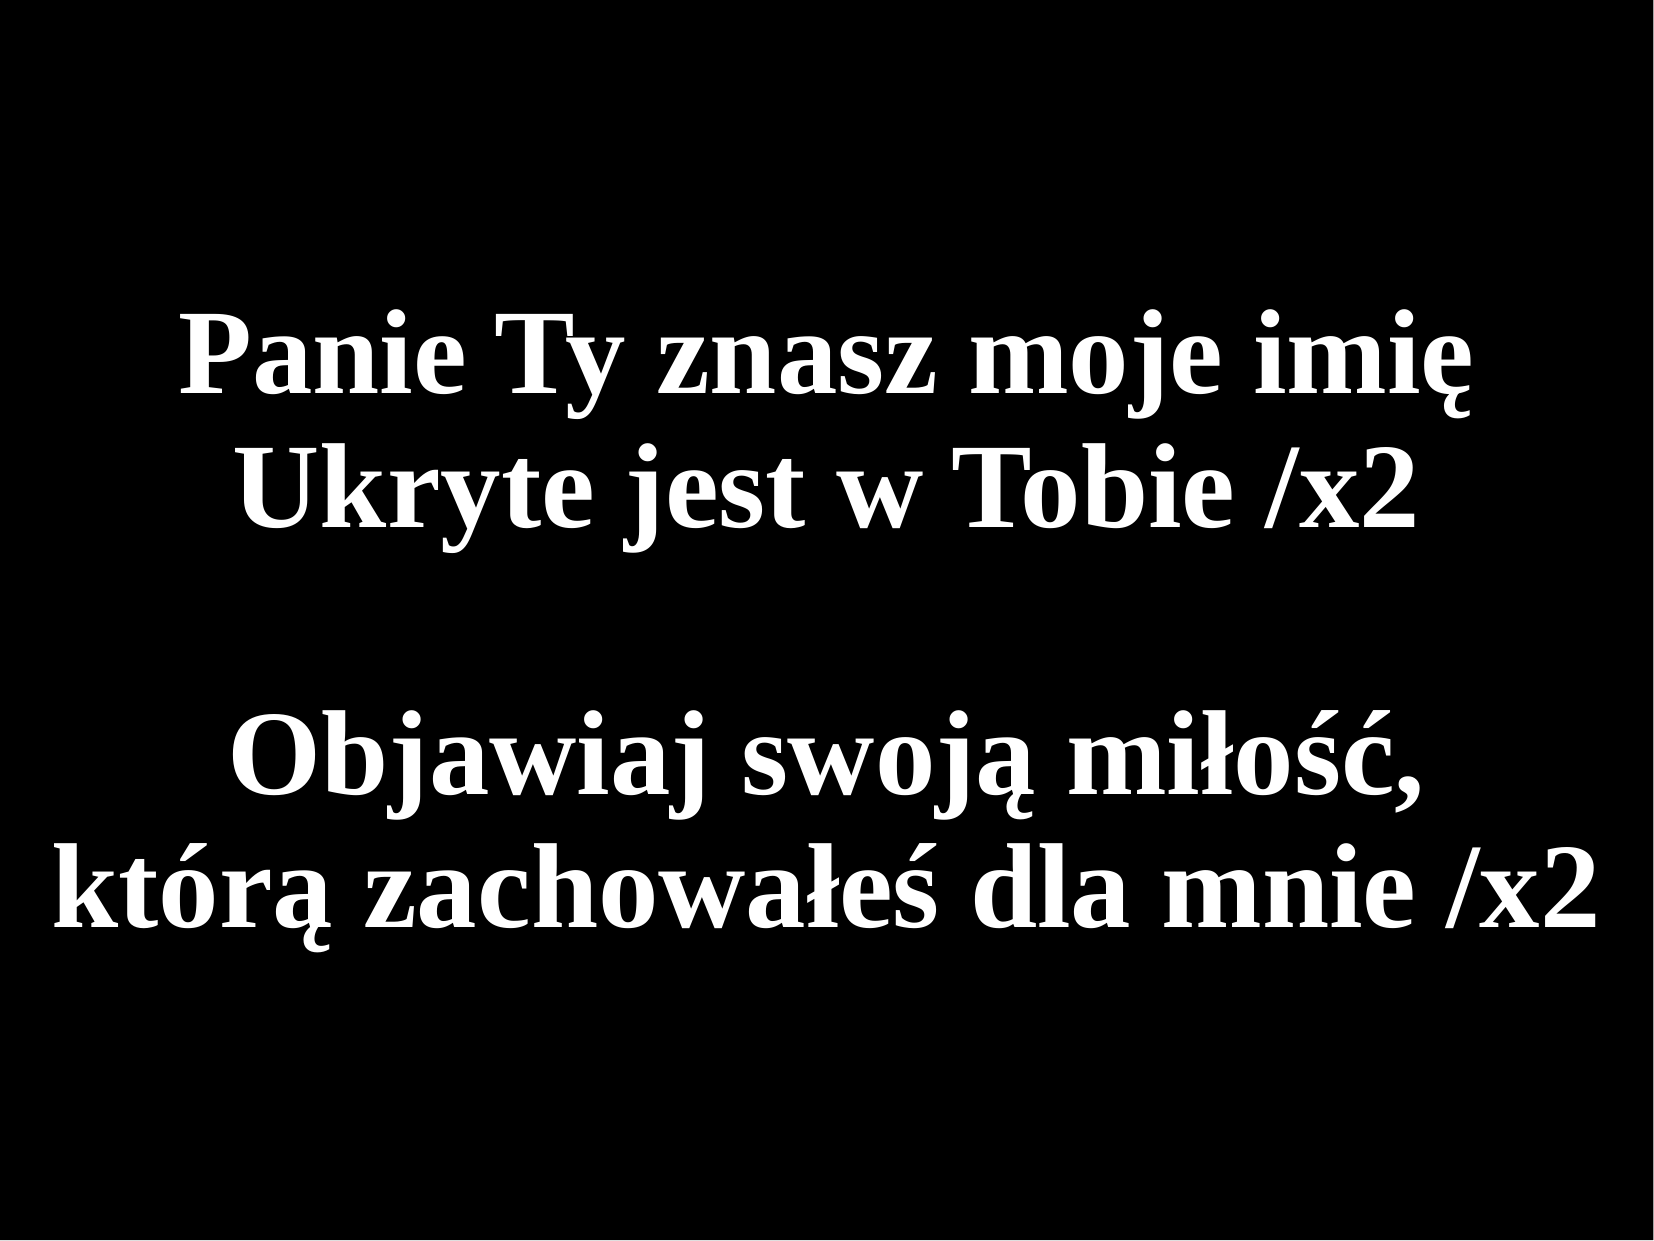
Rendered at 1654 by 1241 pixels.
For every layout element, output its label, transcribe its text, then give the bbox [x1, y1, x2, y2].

title Panie Ty znasz moje imię Ukryte jest w Tobie /x2 Objawiaj swoją miłość, którą zachowałeś dla mnie /x2 [0, 0, 1654, 1241]
